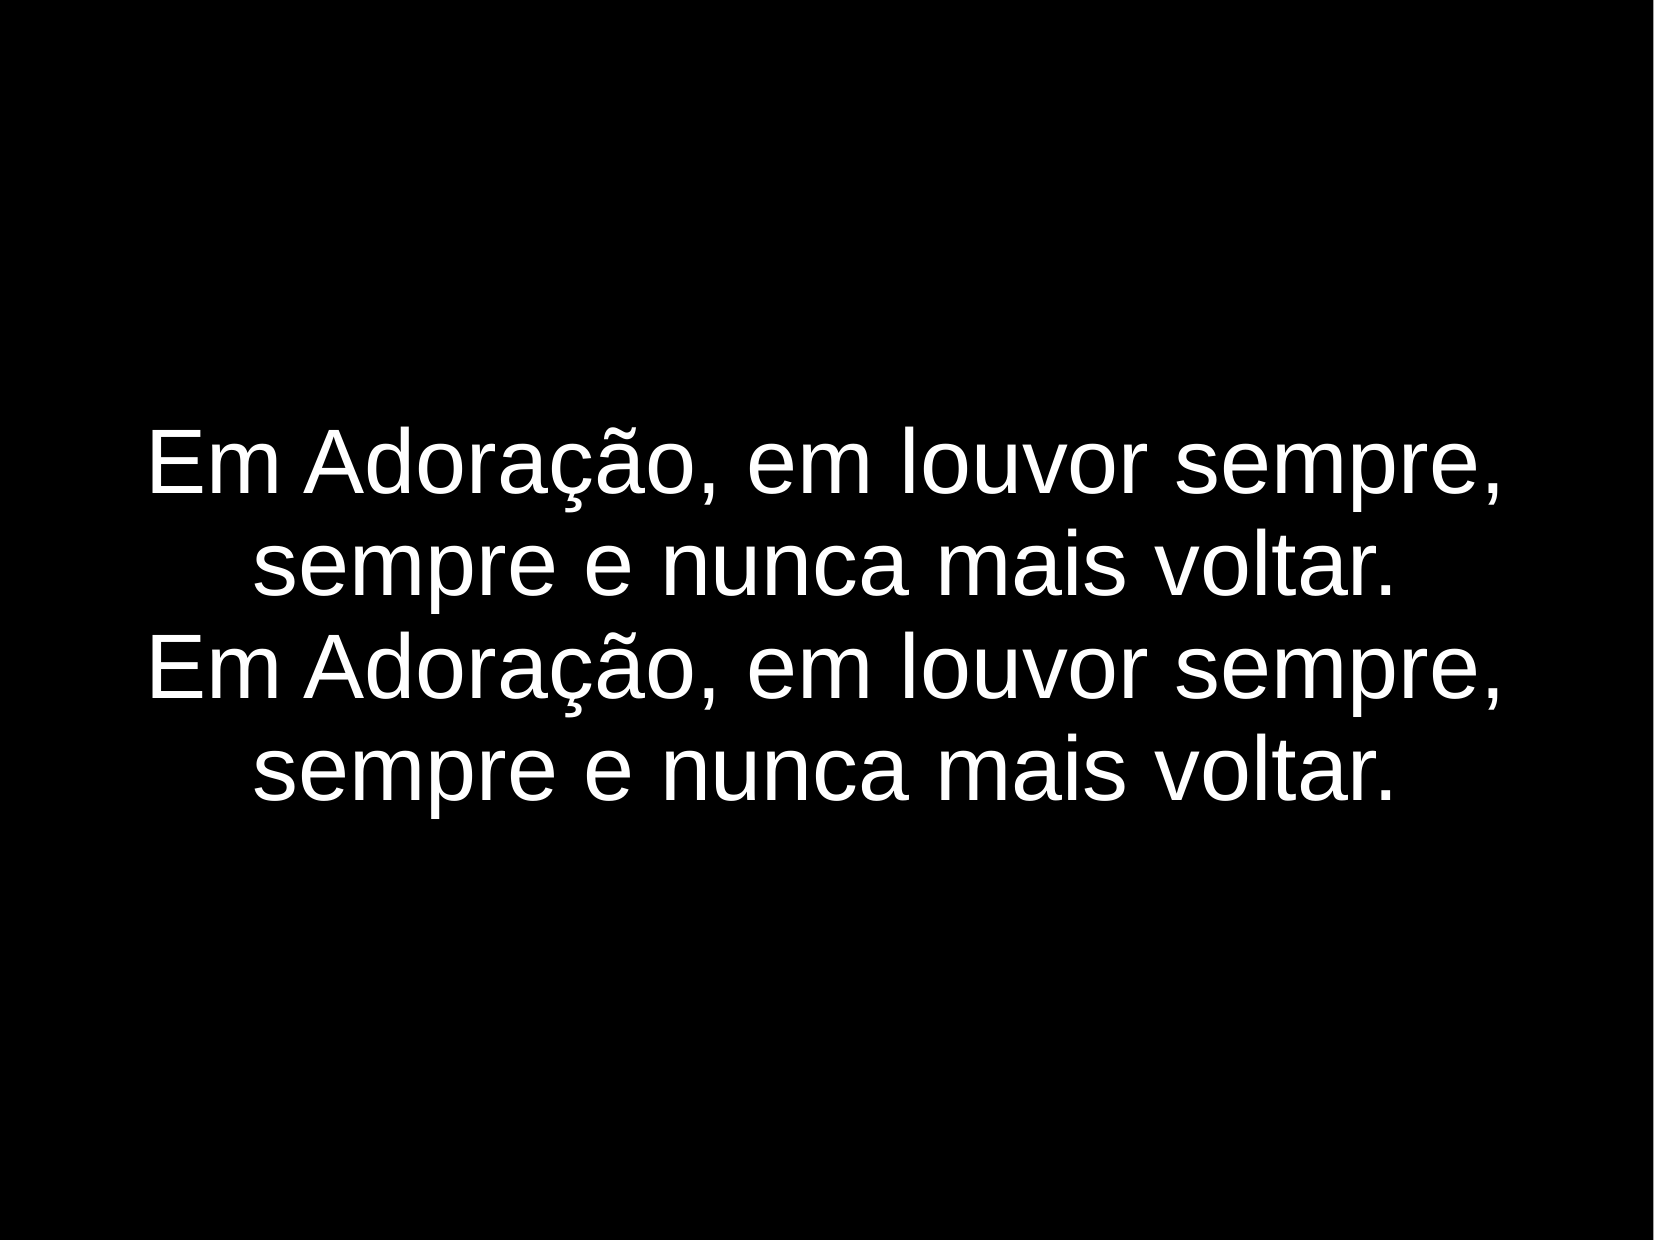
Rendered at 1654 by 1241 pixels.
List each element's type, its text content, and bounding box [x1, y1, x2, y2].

subtitle Em Adoração, em louvor sempre, sempre e nunca mais voltar. Em Adoração, em louvor sempre, sempre e nunca mais voltar. [82, 49, 1571, 1182]
